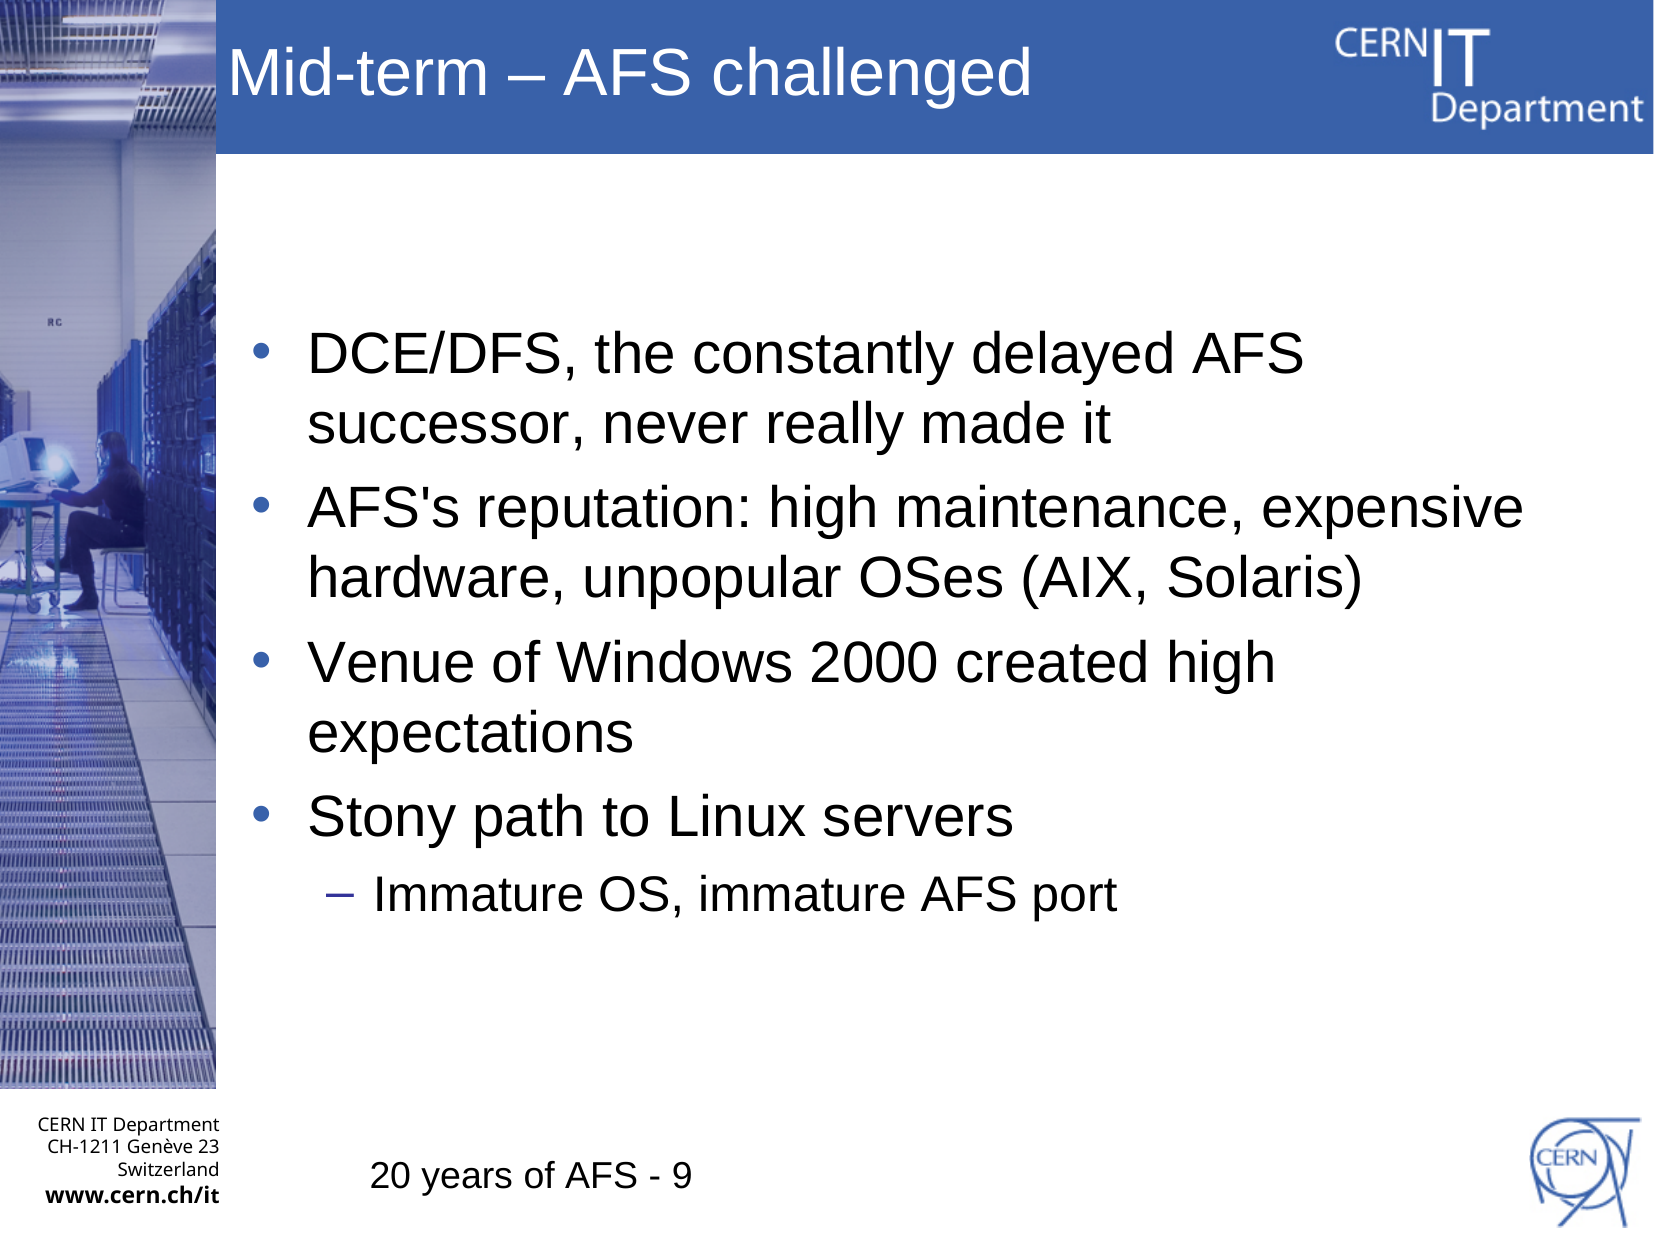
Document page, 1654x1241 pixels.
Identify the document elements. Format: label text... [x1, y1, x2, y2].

list DCE/DFS, the constantly delayed AFS successor, never really made it AFS's reputation: high maintenance, expensive hardware, unpopular OSes (AIX, Solaris) Venue of Windows 2000 created high expectations Stony path to Linux servers Immature OS, immature AFS port [236, 307, 1560, 1127]
picture [1126, 0, 1654, 154]
picture [1529, 1116, 1642, 1228]
title Mid-term – AFS challenged [212, 0, 1126, 165]
